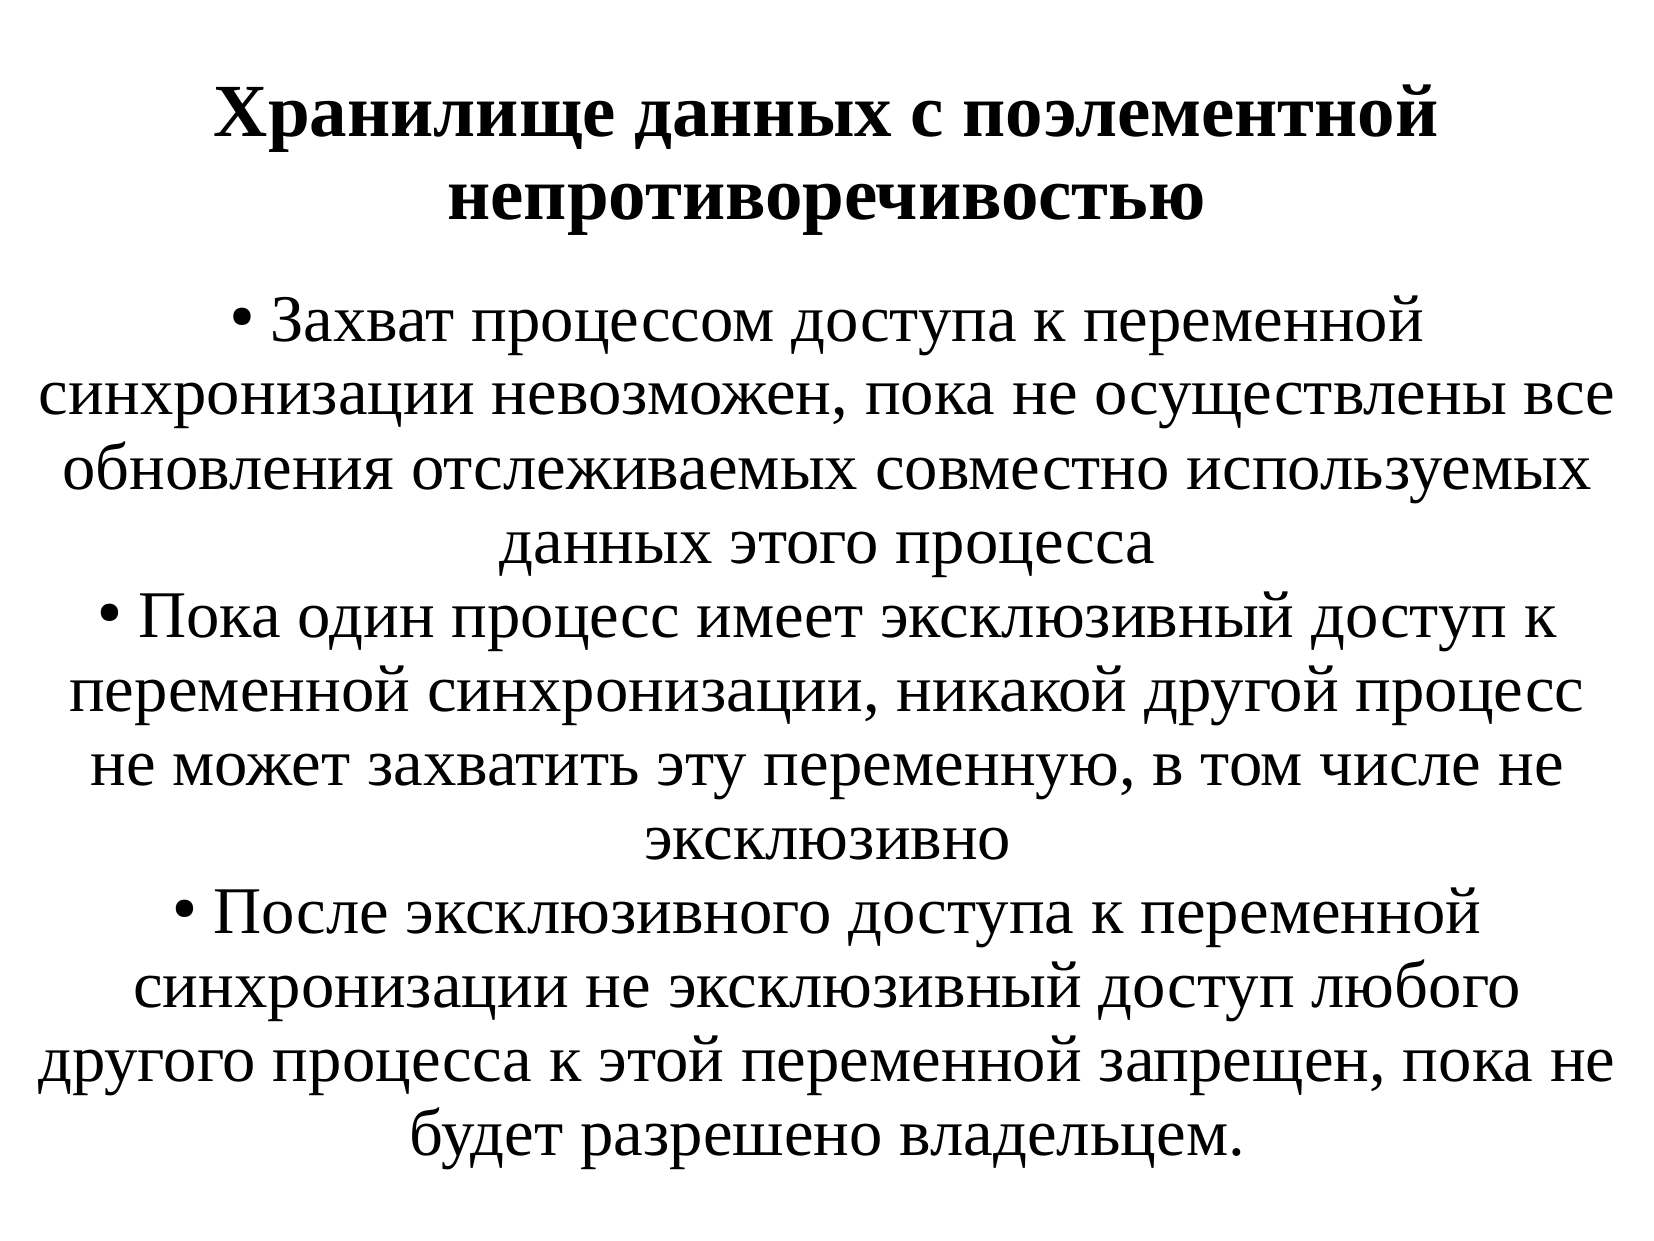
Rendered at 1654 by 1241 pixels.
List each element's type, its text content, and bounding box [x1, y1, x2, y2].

text_box Захват процессом доступа к переменной синхронизации невозможен, пока не осуществлены все обновления отслеживаемых совместно используемых данных этого процесса Пока один процесс имеет эксклюзивный доступ к переменной синхронизации, никакой другой процесс не может захватить эту переменную, в том числе не эксклюзивно После эксклюзивного доступа к переменной синхронизации не эксклюзивный доступ любого другого процесса к этой переменной запрещен, пока не будет разрешено владельцем. [30, 236, 1626, 1215]
title Хранилище данных с поэлементной непротиворечивостью [82, 49, 1571, 236]
